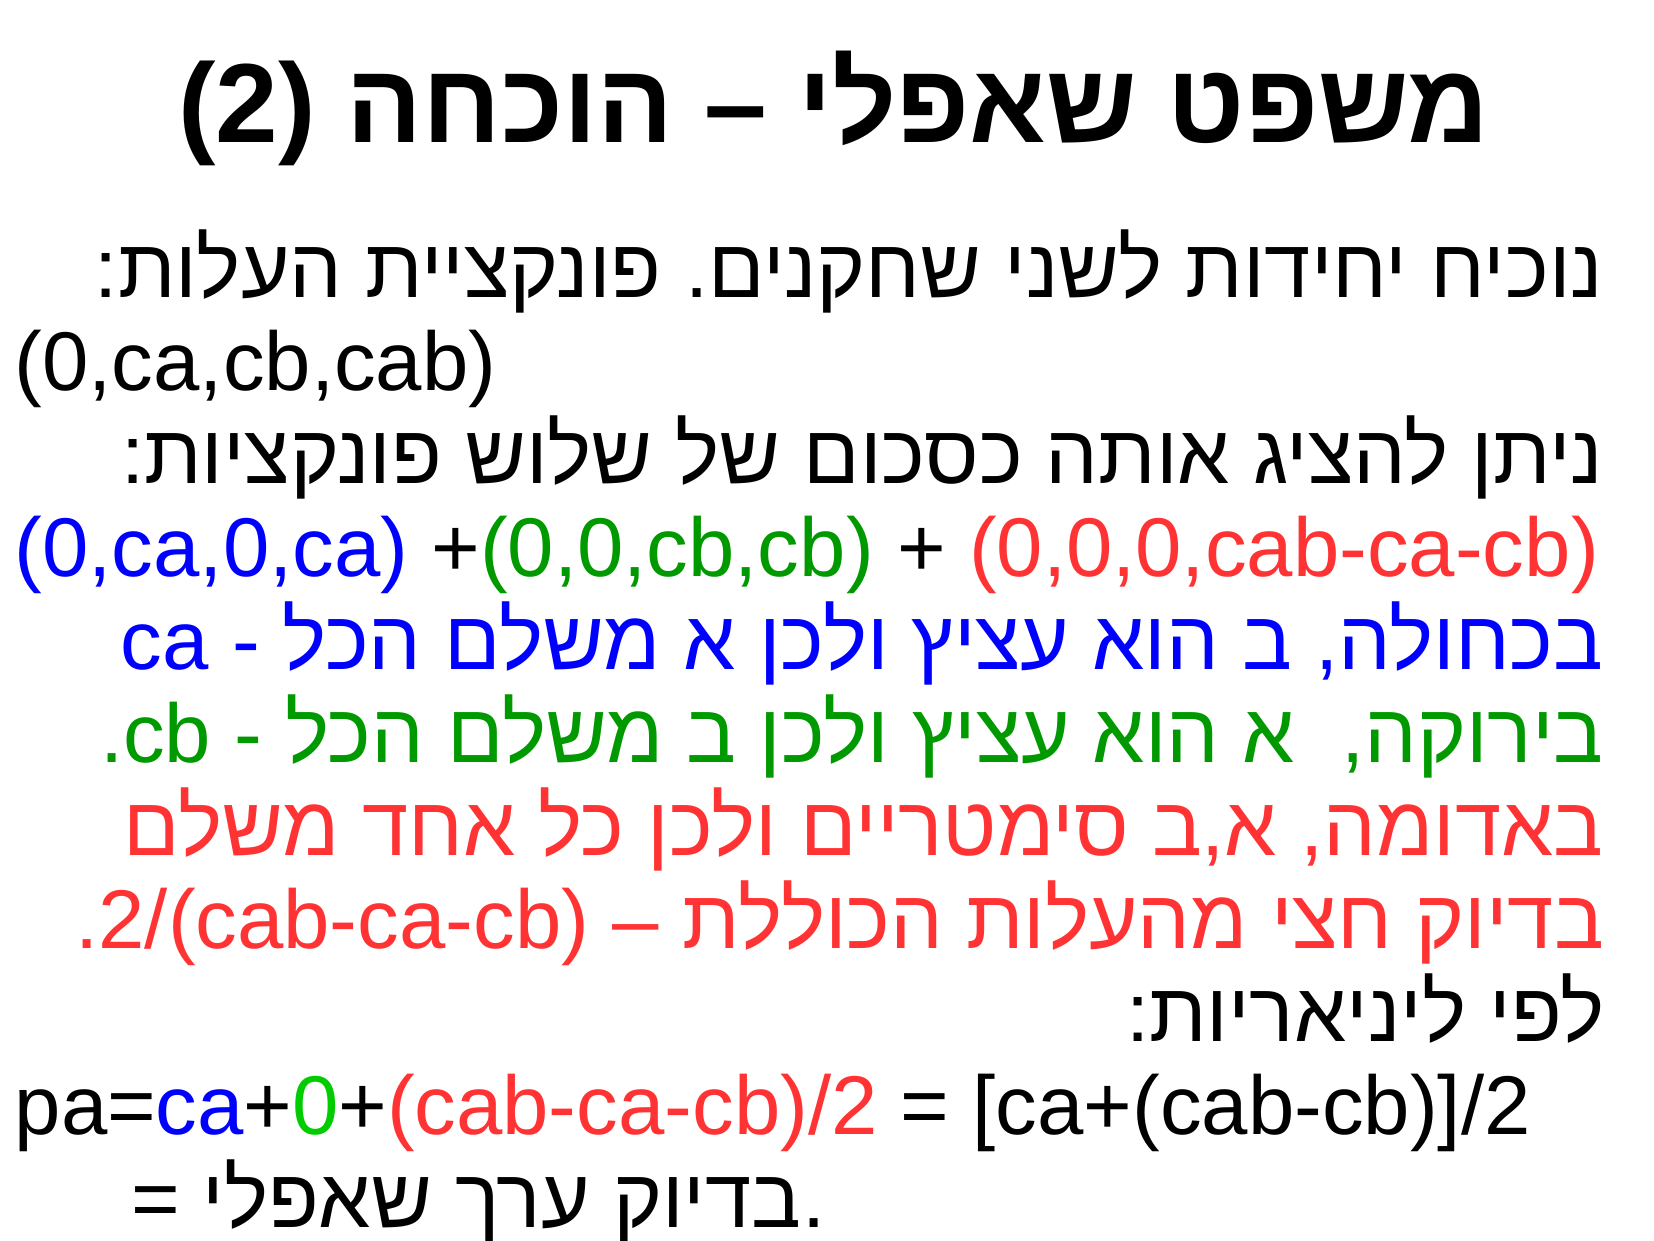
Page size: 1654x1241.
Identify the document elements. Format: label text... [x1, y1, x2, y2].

title משפט שאפלי – הוכחה (2) [15, 0, 1654, 215]
text_box נוכיח יחידות לשני שחקנים. פונקציית העלות: (0,ca,cb,cab) ניתן להציג אותה כסכום של שלוש פונקציות: (0,ca,0,ca) +(0,0,cb,cb) + (0,0,0,cab-ca-cb) בכחולה, ב הוא עציץ ולכן א משלם הכל - ca בירוקה, א הוא עציץ ולכן ב משלם הכל - cb. באדומה, א,ב סימטריים ולכן כל אחד משלם בדיוק חצי מהעלות הכוללת – (cab-ca-cb)/2. לפי ליניאריות: pa=ca+0+(cab-ca-cb)/2 = [ca+(cab-cb)]/2 = בדיוק ערך שאפלי. [0, 214, 1621, 1241]
